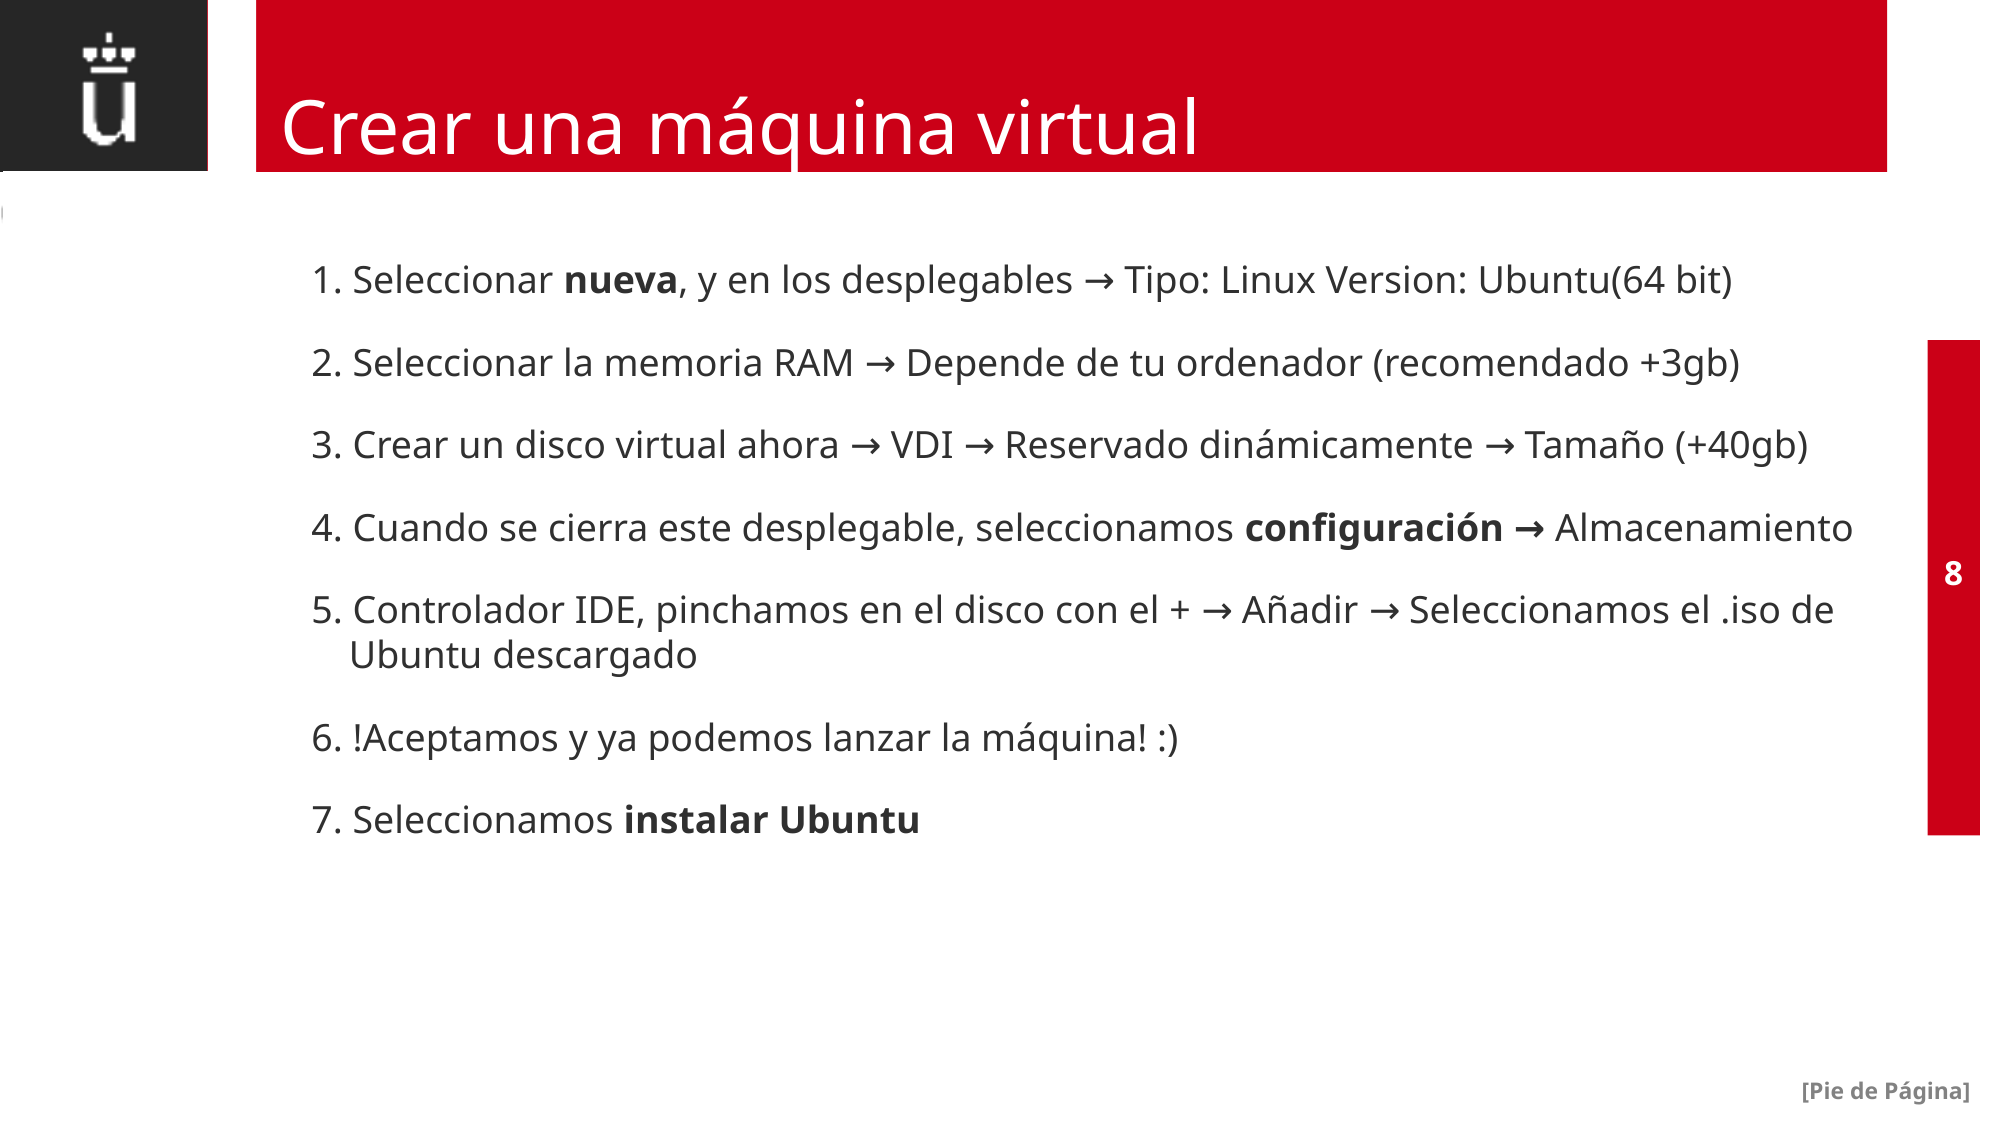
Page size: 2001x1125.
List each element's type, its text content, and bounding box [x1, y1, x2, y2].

slide_number <number> [1898, 544, 2001, 605]
picture [0, 0, 259, 296]
title Crear una máquina virtual [265, 5, 1820, 178]
list 1. Seleccionar nueva, y en los desplegables → Tipo: Linux Version: Ubuntu(64 bit) 2. Seleccionar la memoria RAM → Depende de tu ordenador (recomendado +3gb) 3. Crear un disco virtual ahora → VDI → Reservado dinámicamente → Tamaño (+40gb) 4. Cuando se cierra este desplegable, seleccionamos configuración → Almacenamiento 5. Controlador IDE, pinchamos en el disco con el + → Añadir → Seleccionamos el .iso de Ubuntu descargado 6. !Aceptamos y ya podemos lanzar la máquina! :) 7. Seleccionamos instalar Ubuntu [258, 248, 1890, 961]
footer [Pie de Página] [671, 1060, 1986, 1121]
